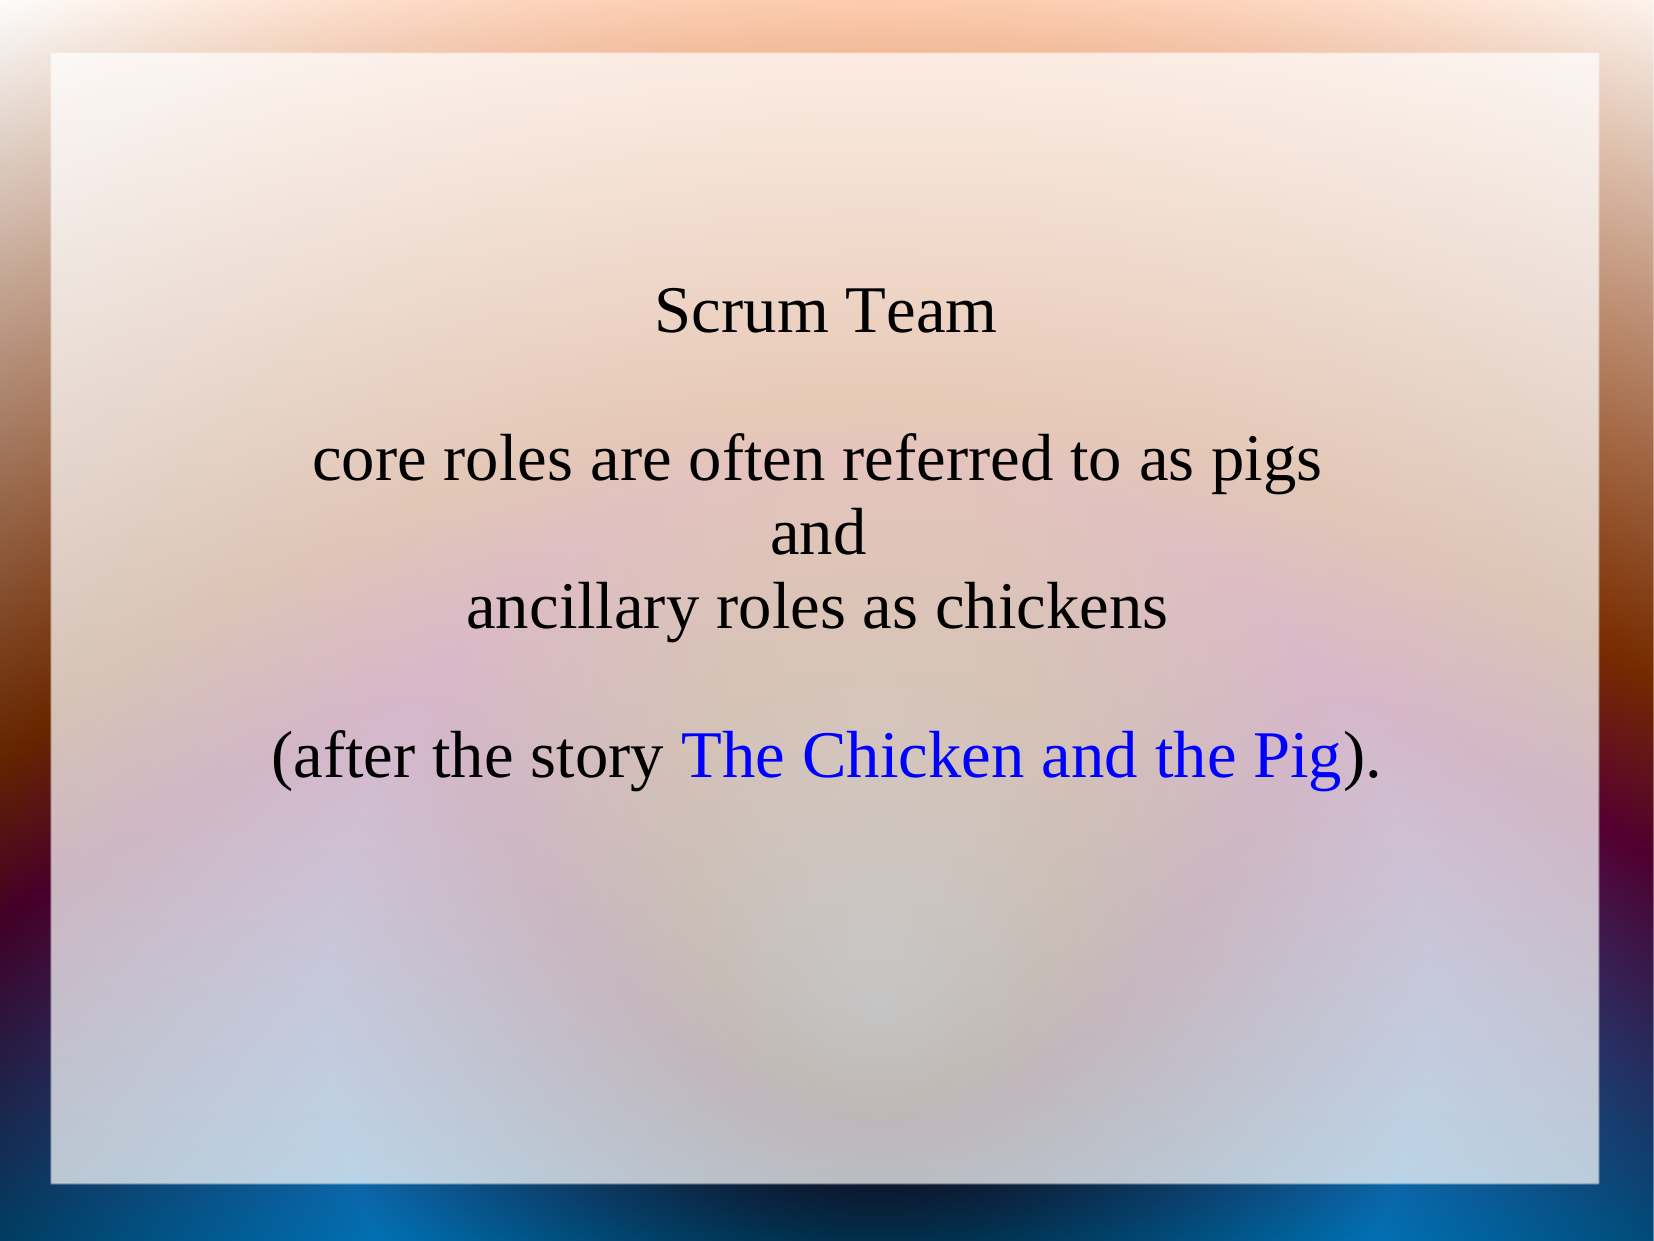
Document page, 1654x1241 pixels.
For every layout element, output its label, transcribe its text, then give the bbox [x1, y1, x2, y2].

subtitle Scrum Team core roles are often referred to as pigs and ancillary roles as chickens (after the story The Chicken and the Pig). [82, 55, 1571, 1010]
picture [0, 0, 1654, 1241]
